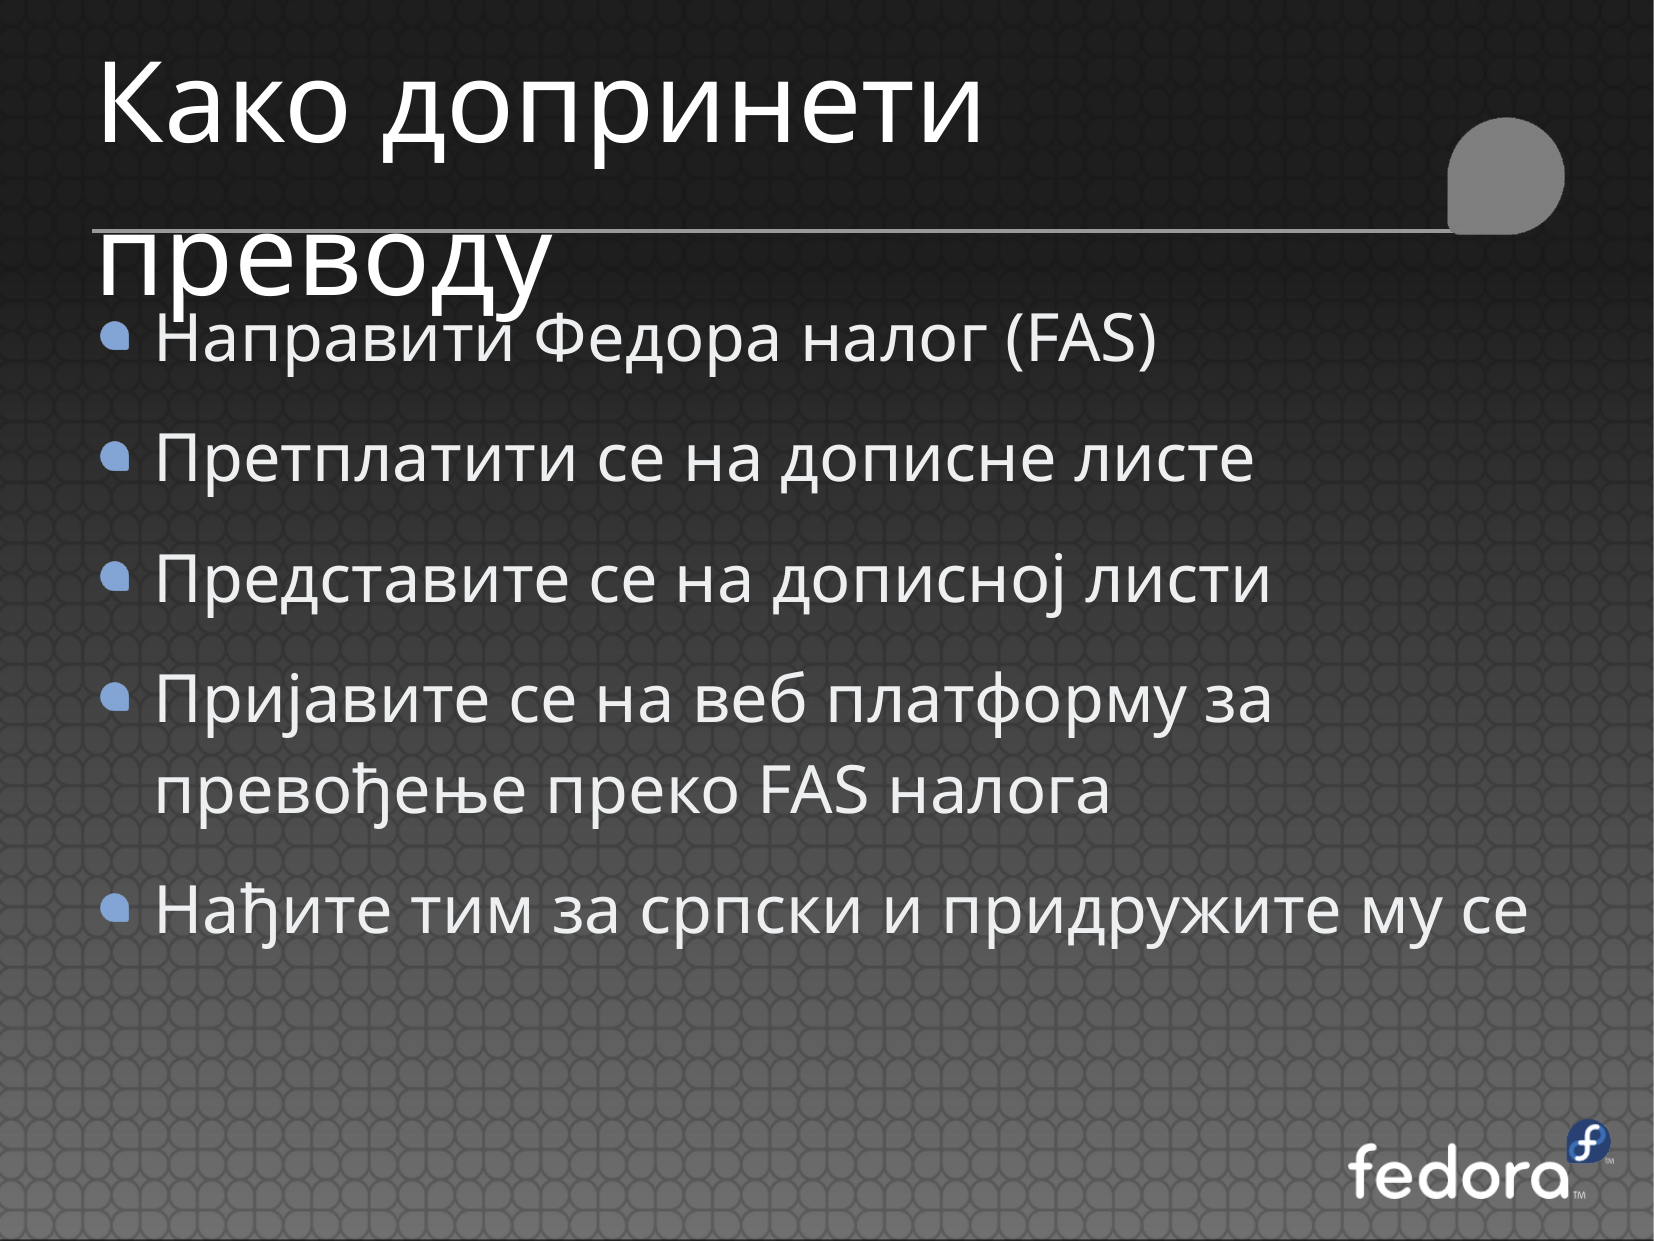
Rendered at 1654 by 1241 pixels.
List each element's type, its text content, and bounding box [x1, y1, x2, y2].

title Како допринети преводу [94, 100, 1426, 251]
list Направити Федора налог (FAS) Претплатити се на дописне листе Представите се на дописној листи Пријавите се на веб платформу за превођење преко FAS налога Нађите тим за српски и придружите му се [82, 290, 1571, 1094]
picture [0, 0, 1654, 1241]
